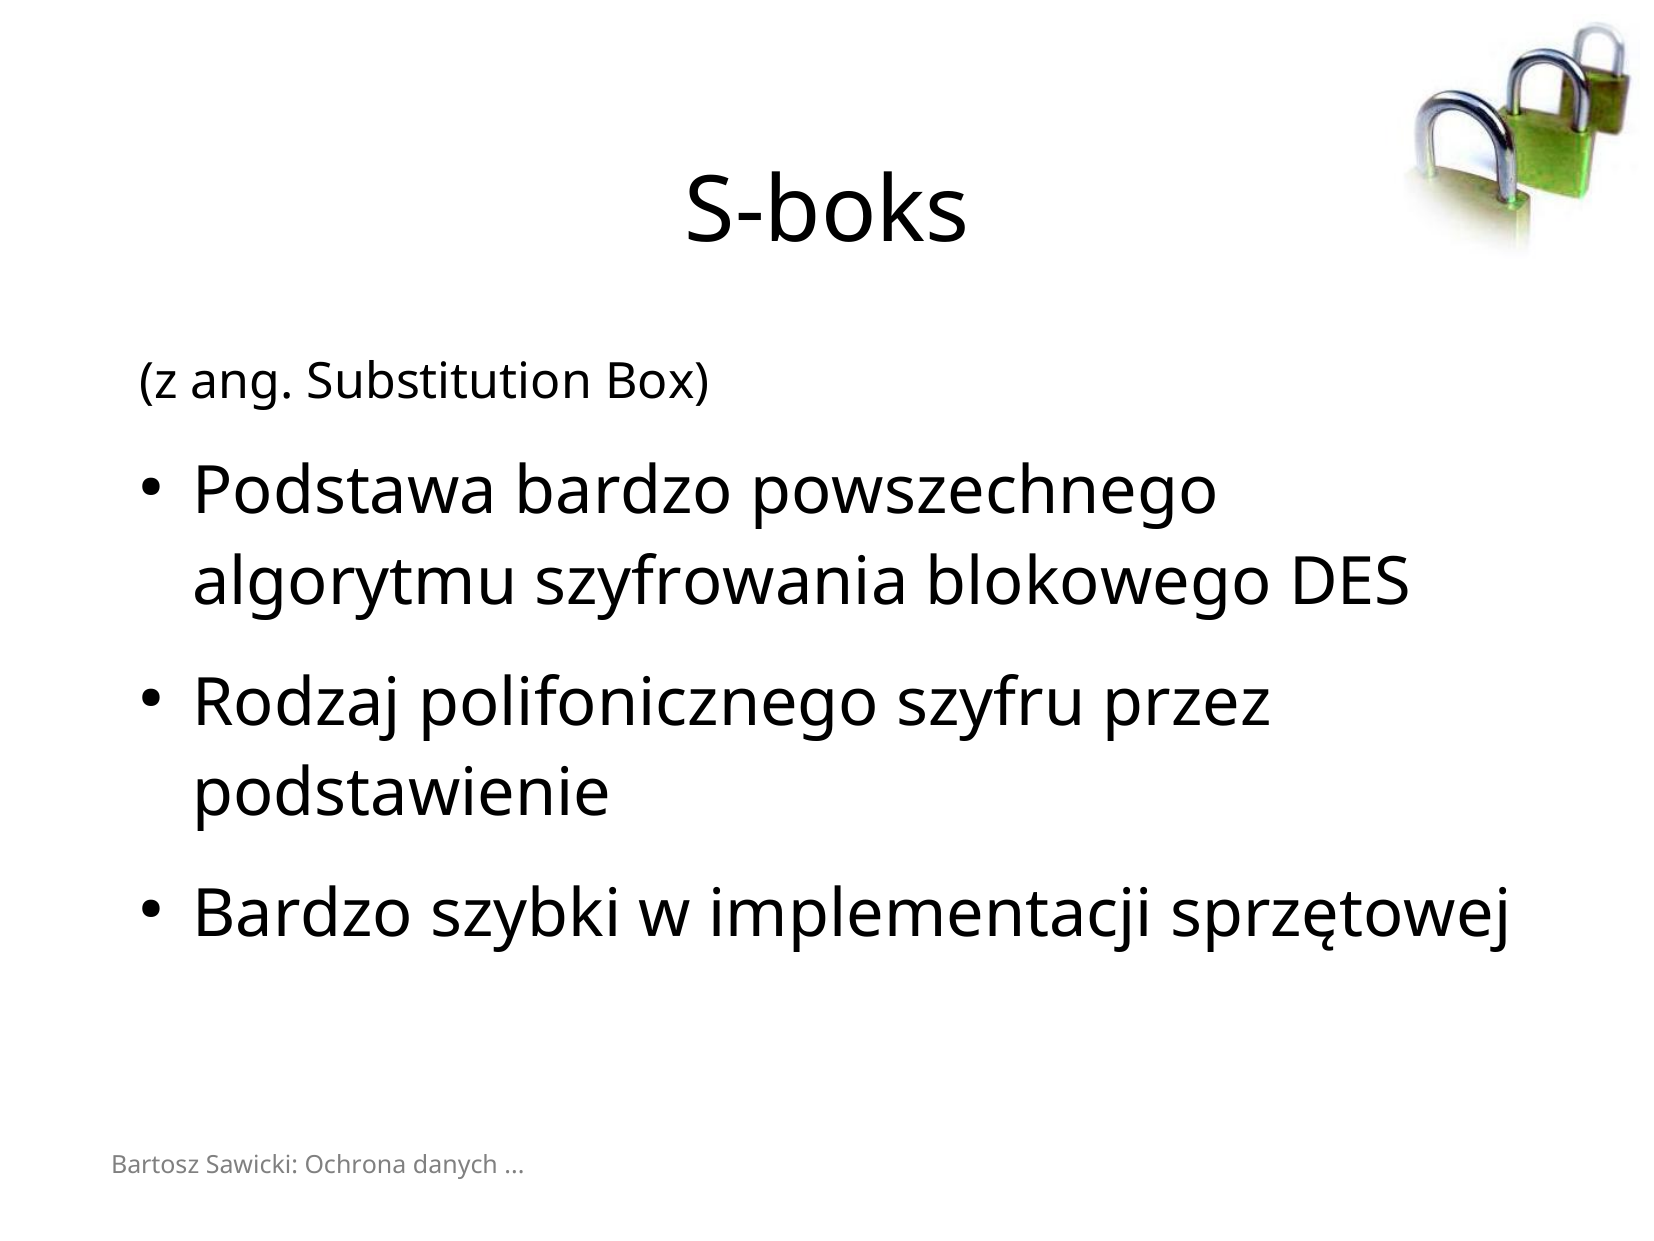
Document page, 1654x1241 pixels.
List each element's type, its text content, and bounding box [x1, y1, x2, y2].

list (z ang. Substitution Box) Podstawa bardzo powszechnego algorytmu szyfrowania blokowego DES Rodzaj polifonicznego szyfru przez podstawienie Bardzo szybki w implementacji sprzętowej [121, 344, 1534, 1127]
picture [1385, 14, 1640, 266]
title S-boks [121, 94, 1534, 319]
